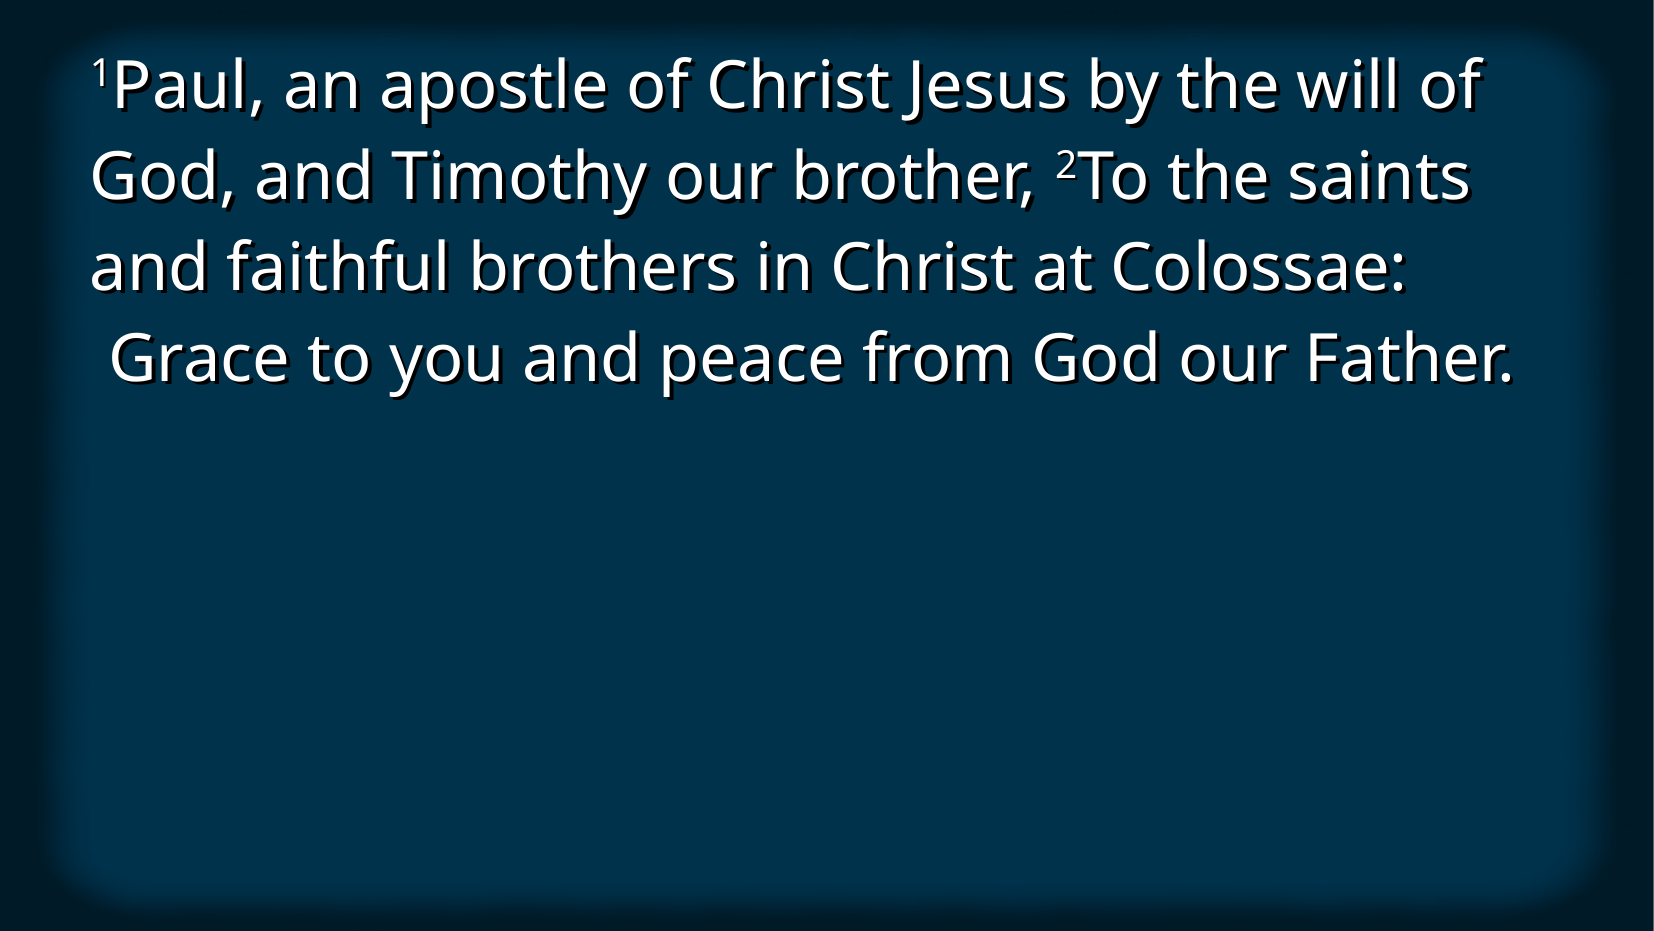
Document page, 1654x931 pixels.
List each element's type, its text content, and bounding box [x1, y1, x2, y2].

text_box 1Paul, an apostle of Christ Jesus by the will of God, and Timothy our brother, 2To the saints and faithful brothers in Christ at Colossae: Grace to you and peace from God our Father. [75, 30, 1576, 400]
picture [0, 0, 1654, 931]
